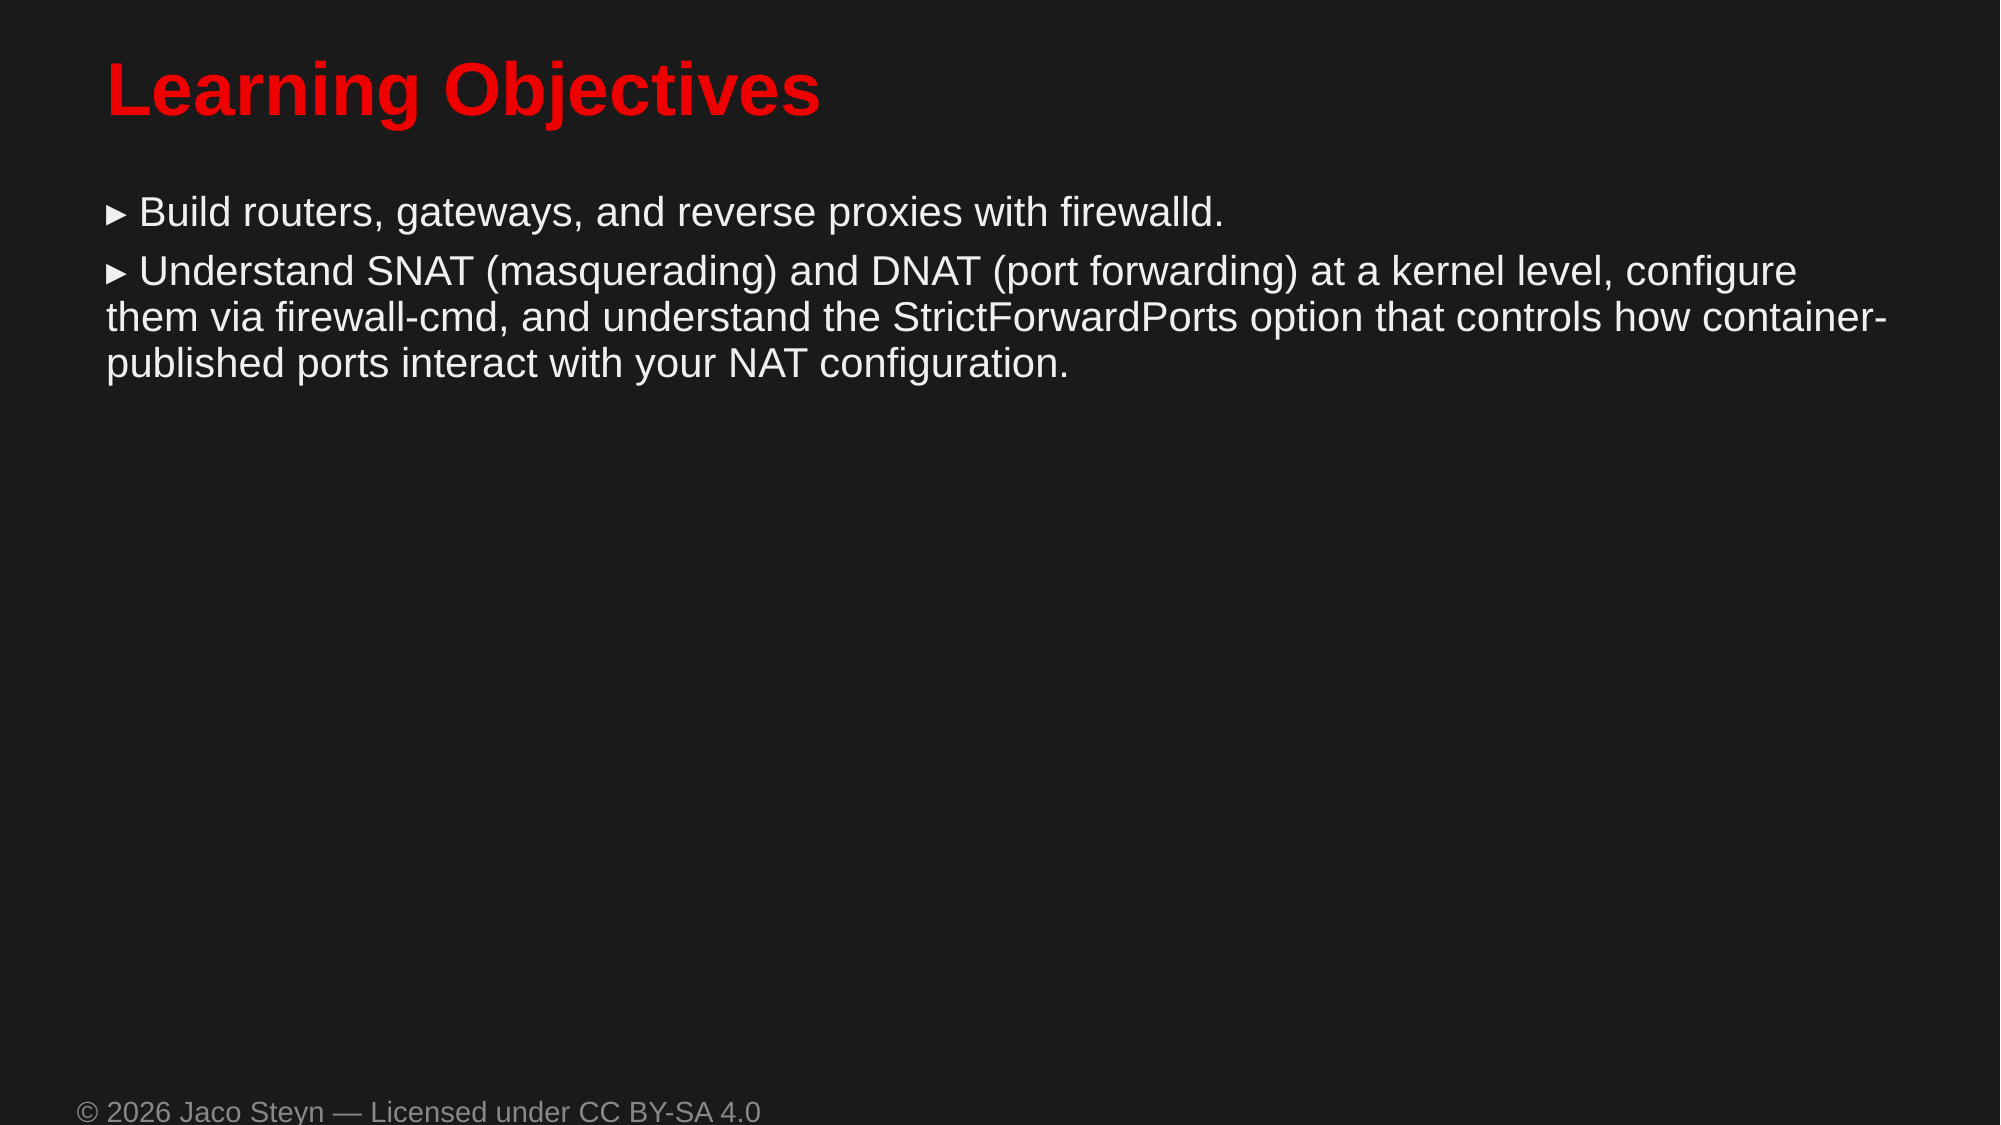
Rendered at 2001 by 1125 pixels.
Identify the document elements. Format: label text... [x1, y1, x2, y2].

text_box © 2026 Jaco Steyn — Licensed under CC BY-SA 4.0 [59, 1083, 1942, 1120]
text_box ▸ Build routers, gateways, and reverse proxies with firewalld. ▸ Understand SNAT (masquerading) and DNAT (port forwarding) at a kernel level, configure them via firewall-cmd, and understand the StrictForwardPorts option that controls how container-published ports interact with your NAT configuration. [88, 177, 1912, 1083]
text_box Learning Objectives [88, 35, 1912, 154]
